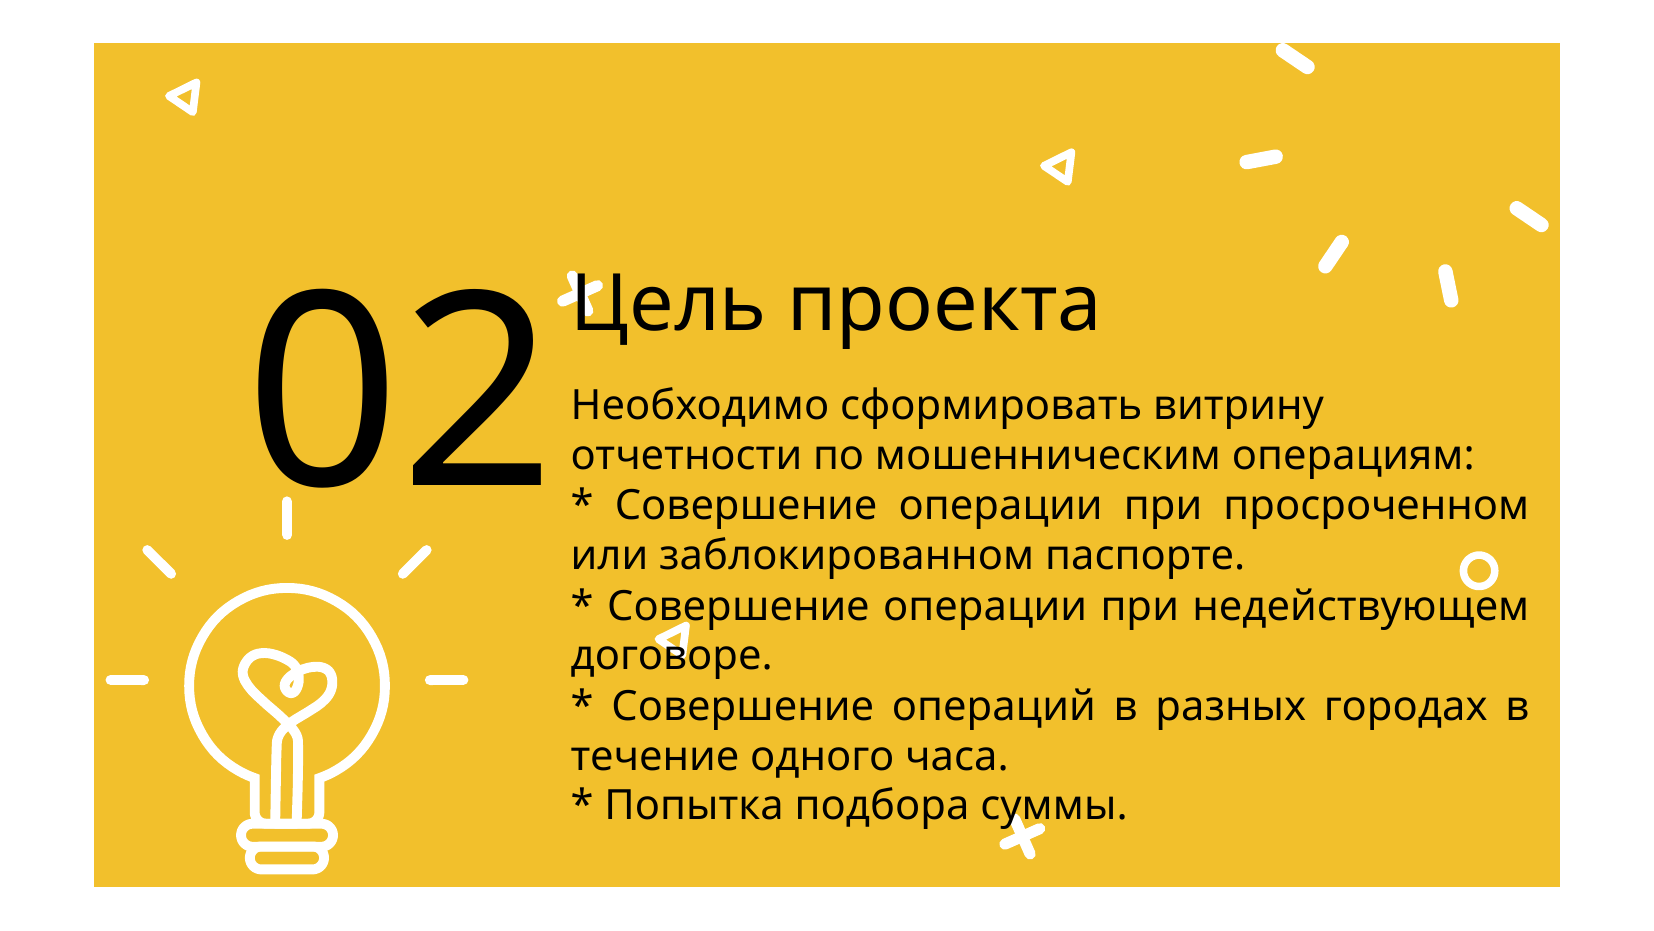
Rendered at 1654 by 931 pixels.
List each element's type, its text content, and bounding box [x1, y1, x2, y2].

title 02 [245, 192, 591, 562]
text_box Необходимо сформировать витрину отчетности по мошенническим операциям: * Совершение операции при просроченном или заблокированном паспорте. * Совершение операции при недействующем договоре. * Совершение операций в разных городах в течение одного часа. * Попытка подбора суммы. [570, 331, 1549, 875]
title Цель проекта [591, 206, 1388, 331]
